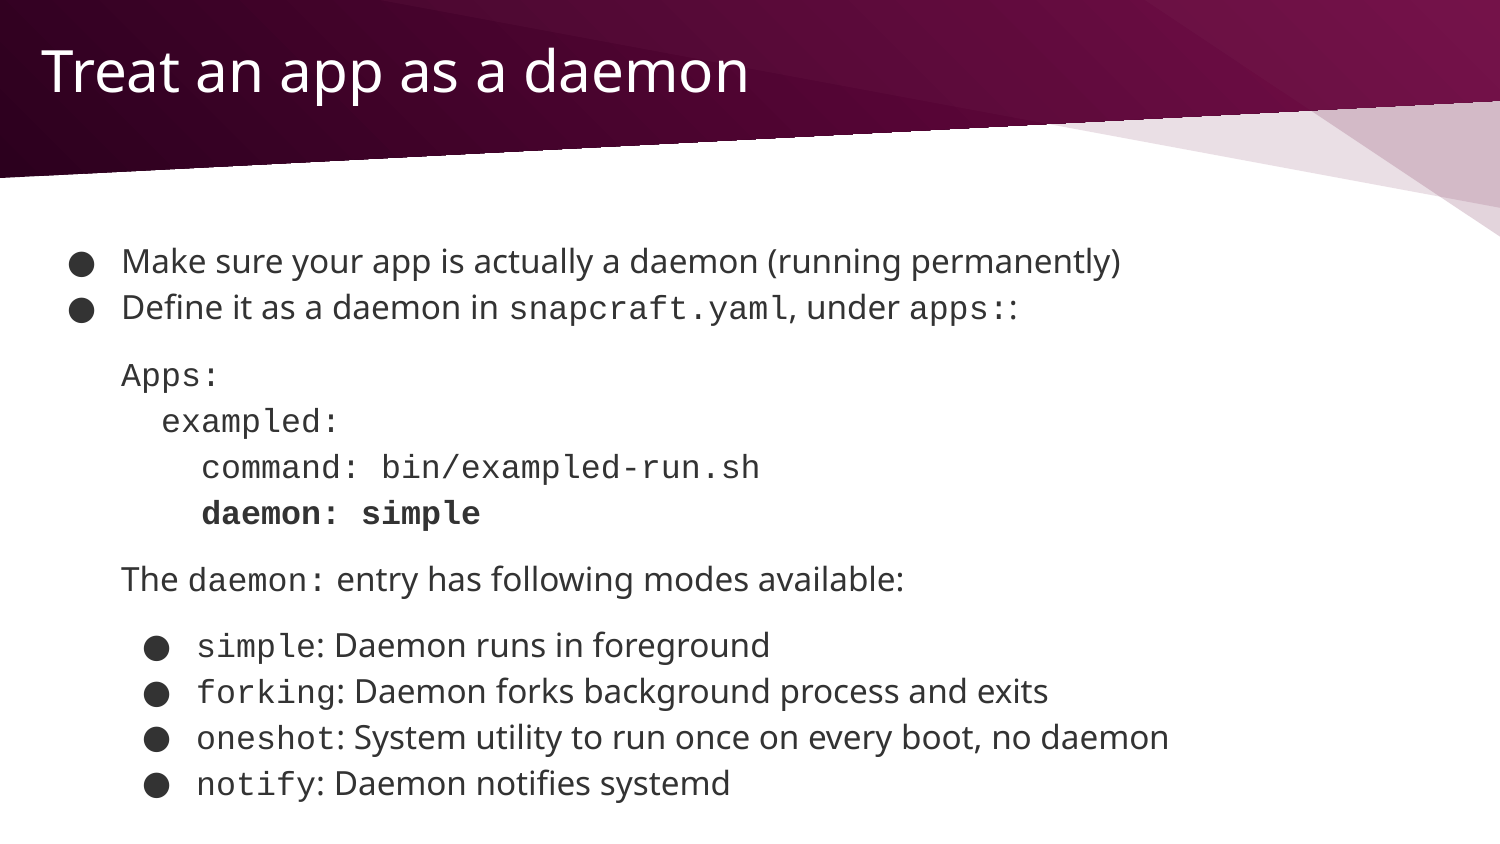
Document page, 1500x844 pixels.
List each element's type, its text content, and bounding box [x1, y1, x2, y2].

title Treat an app as a daemon [41, 5, 1336, 134]
list Make sure your app is actually a daemon (running permanently) Define it as a daemon in snapcraft.yaml, under apps:: Apps: exampled: command: bin/exampled-run.sh daemon: simple The daemon: entry has following modes available: simple: Daemon runs in foreground forking: Daemon forks background process and exits oneshot: System utility to run once on every boot, no daemon notify: Daemon notifies systemd [35, 229, 1324, 789]
